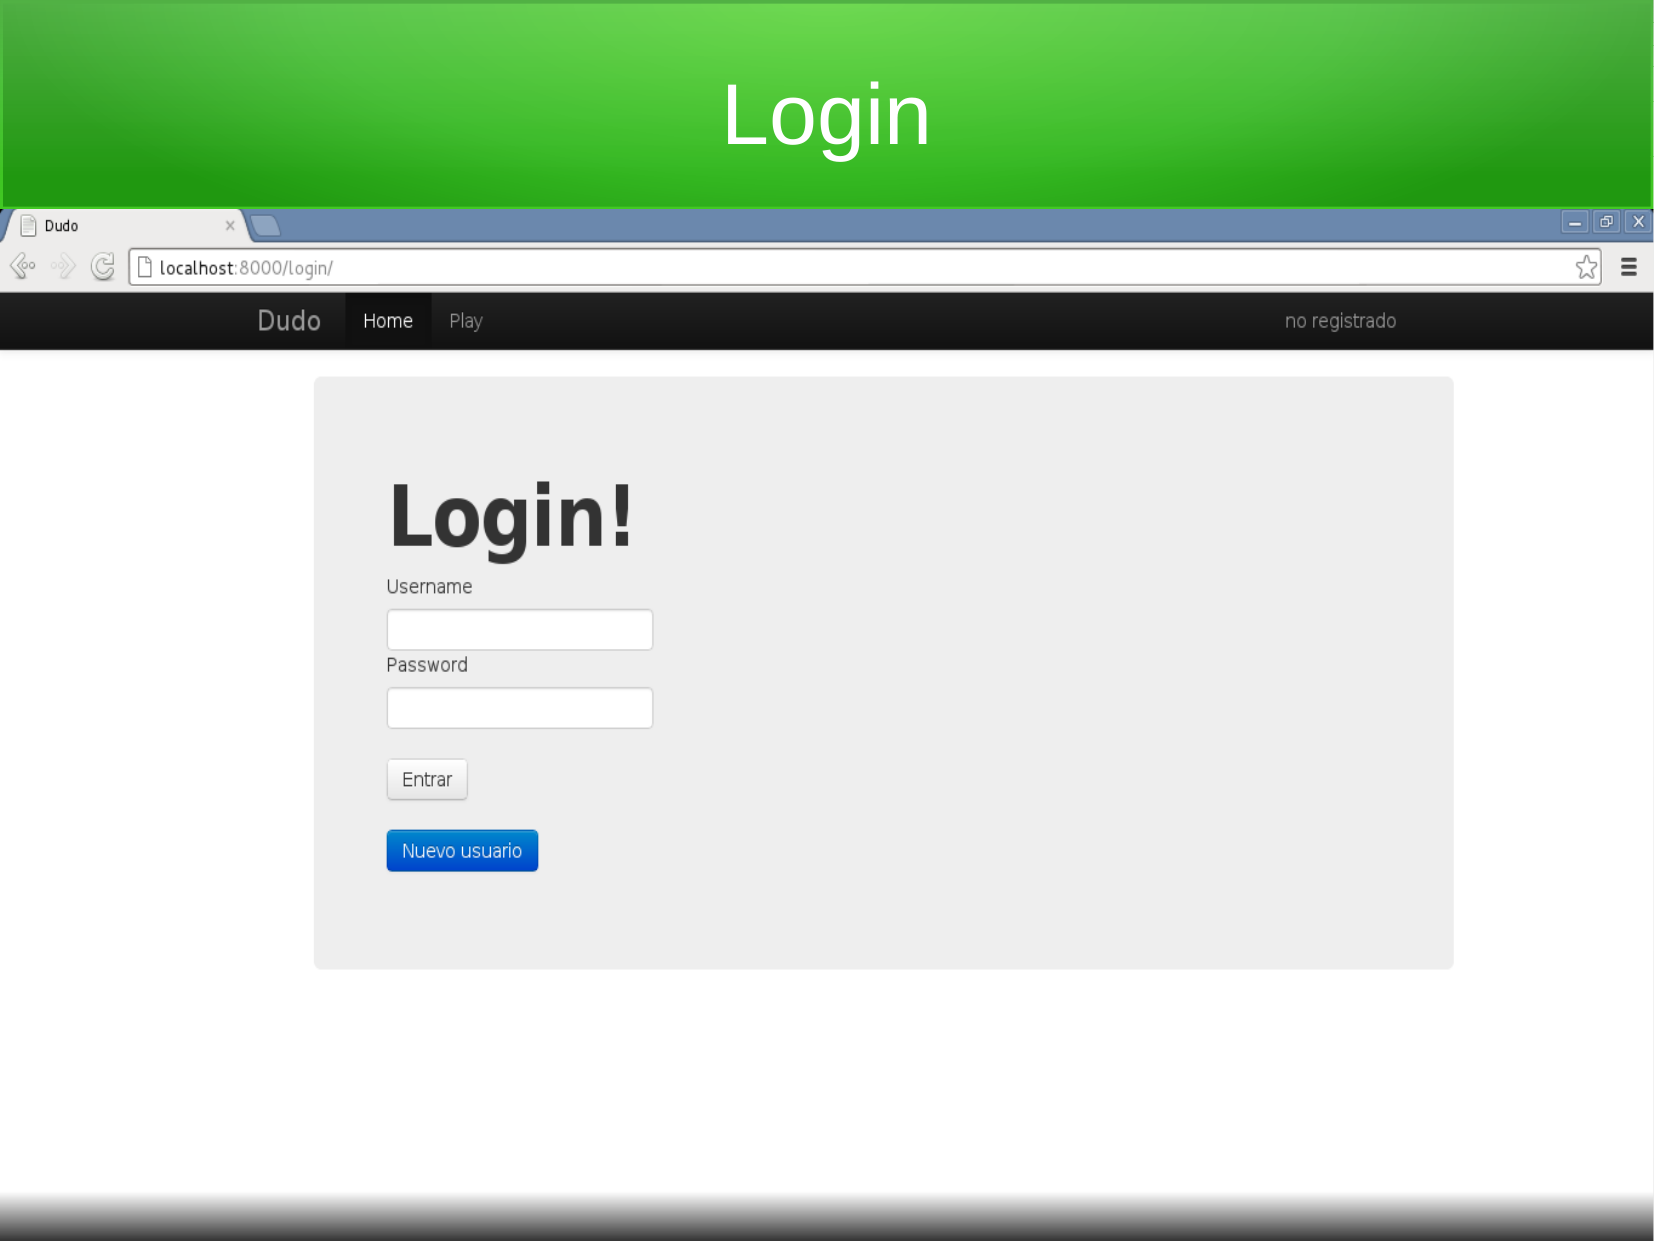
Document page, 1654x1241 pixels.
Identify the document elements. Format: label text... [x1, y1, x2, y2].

picture [0, 209, 1654, 1241]
title Login [82, 49, 1571, 179]
